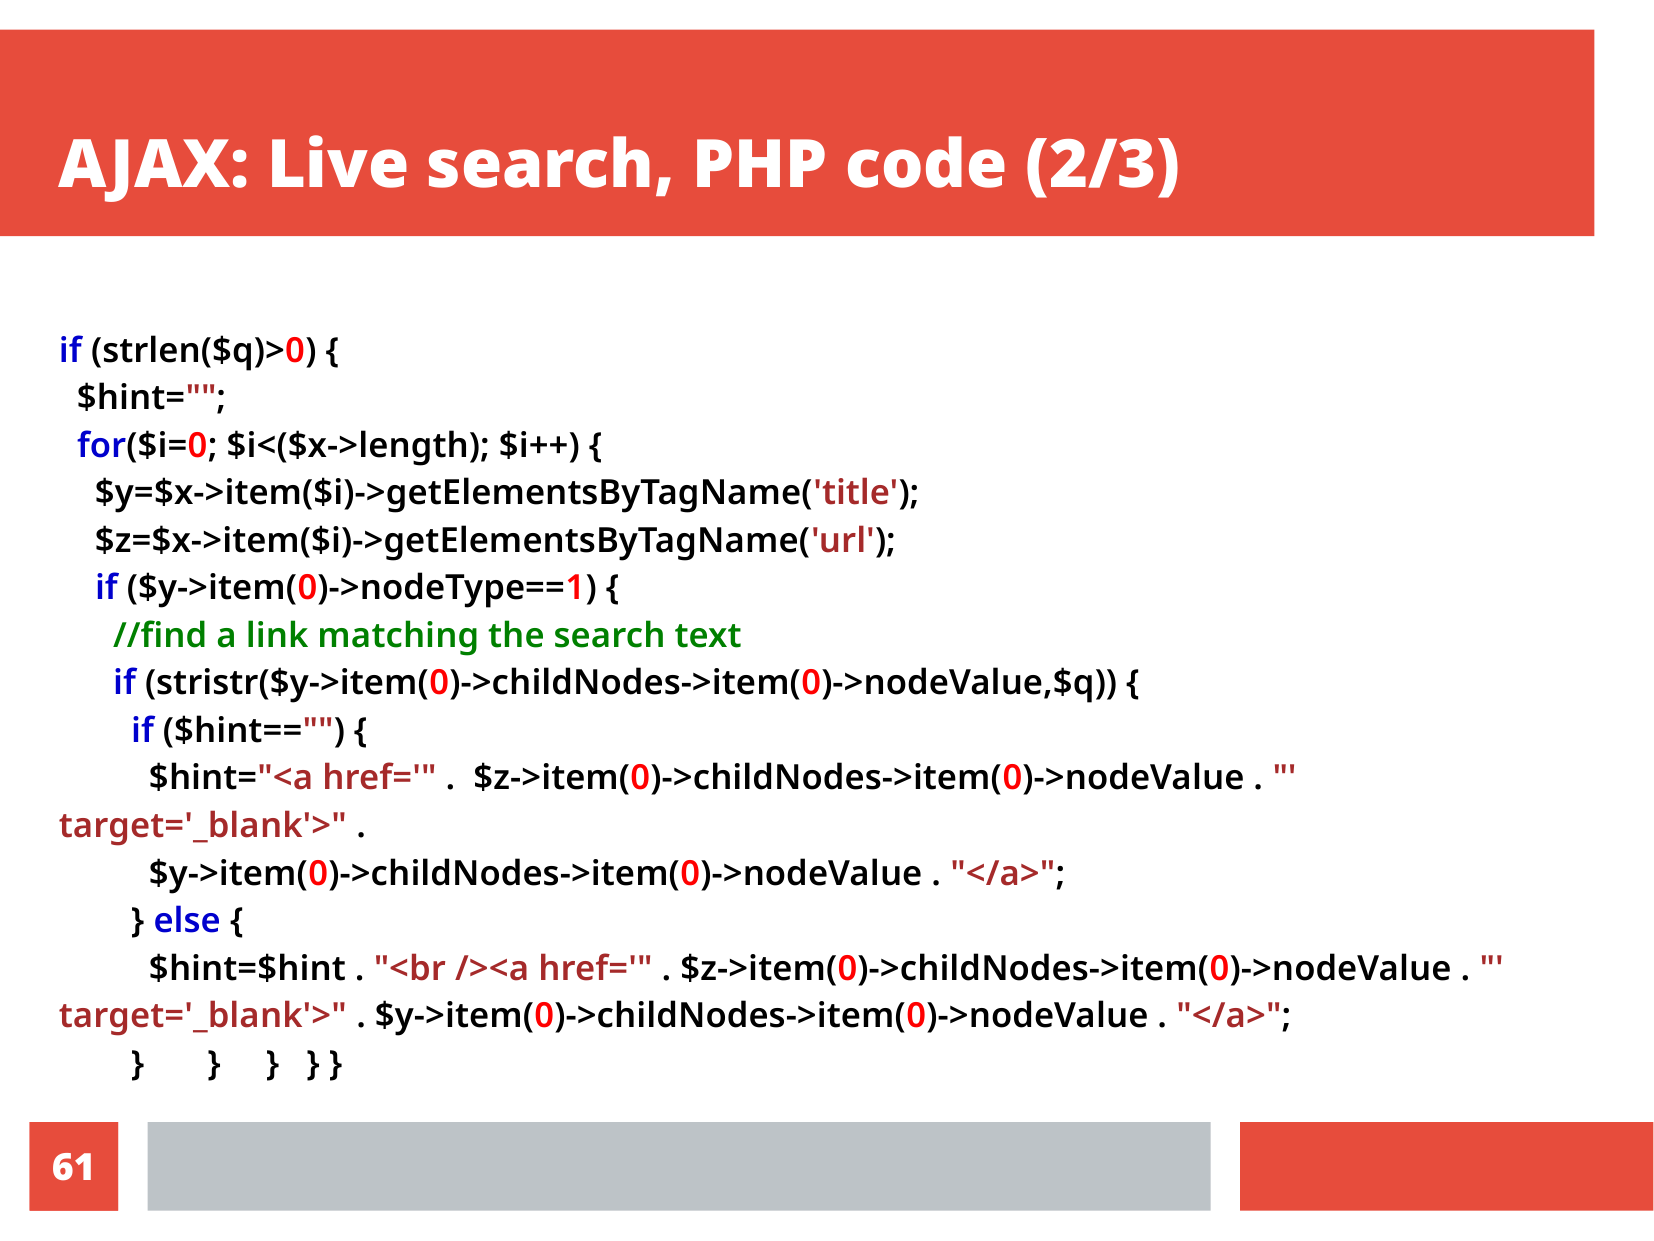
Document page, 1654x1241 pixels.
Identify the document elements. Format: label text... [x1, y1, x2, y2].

list if (strlen($q)>0) { $hint=""; for($i=0; $i<($x->length); $i++) { $y=$x->item($i)->getElementsByTagName('title'); $z=$x->item($i)->getElementsByTagName('url'); if ($y->item(0)->nodeType==1) { //find a link matching the search text if (stristr($y->item(0)->childNodes->item(0)->nodeValue,$q)) { if ($hint=="") { $hint="<a href='" . $z->item(0)->childNodes->item(0)->nodeValue . "' target='_blank'>" . $y->item(0)->childNodes->item(0)->nodeValue . "</a>"; } else { $hint=$hint . "<br /><a href='" . $z->item(0)->childNodes->item(0)->nodeValue . "' target='_blank'>" . $y->item(0)->childNodes->item(0)->nodeValue . "</a>"; } } } } } [59, 324, 1565, 1093]
title AJAX: Live search, PHP code (2/3) [59, 59, 1595, 207]
